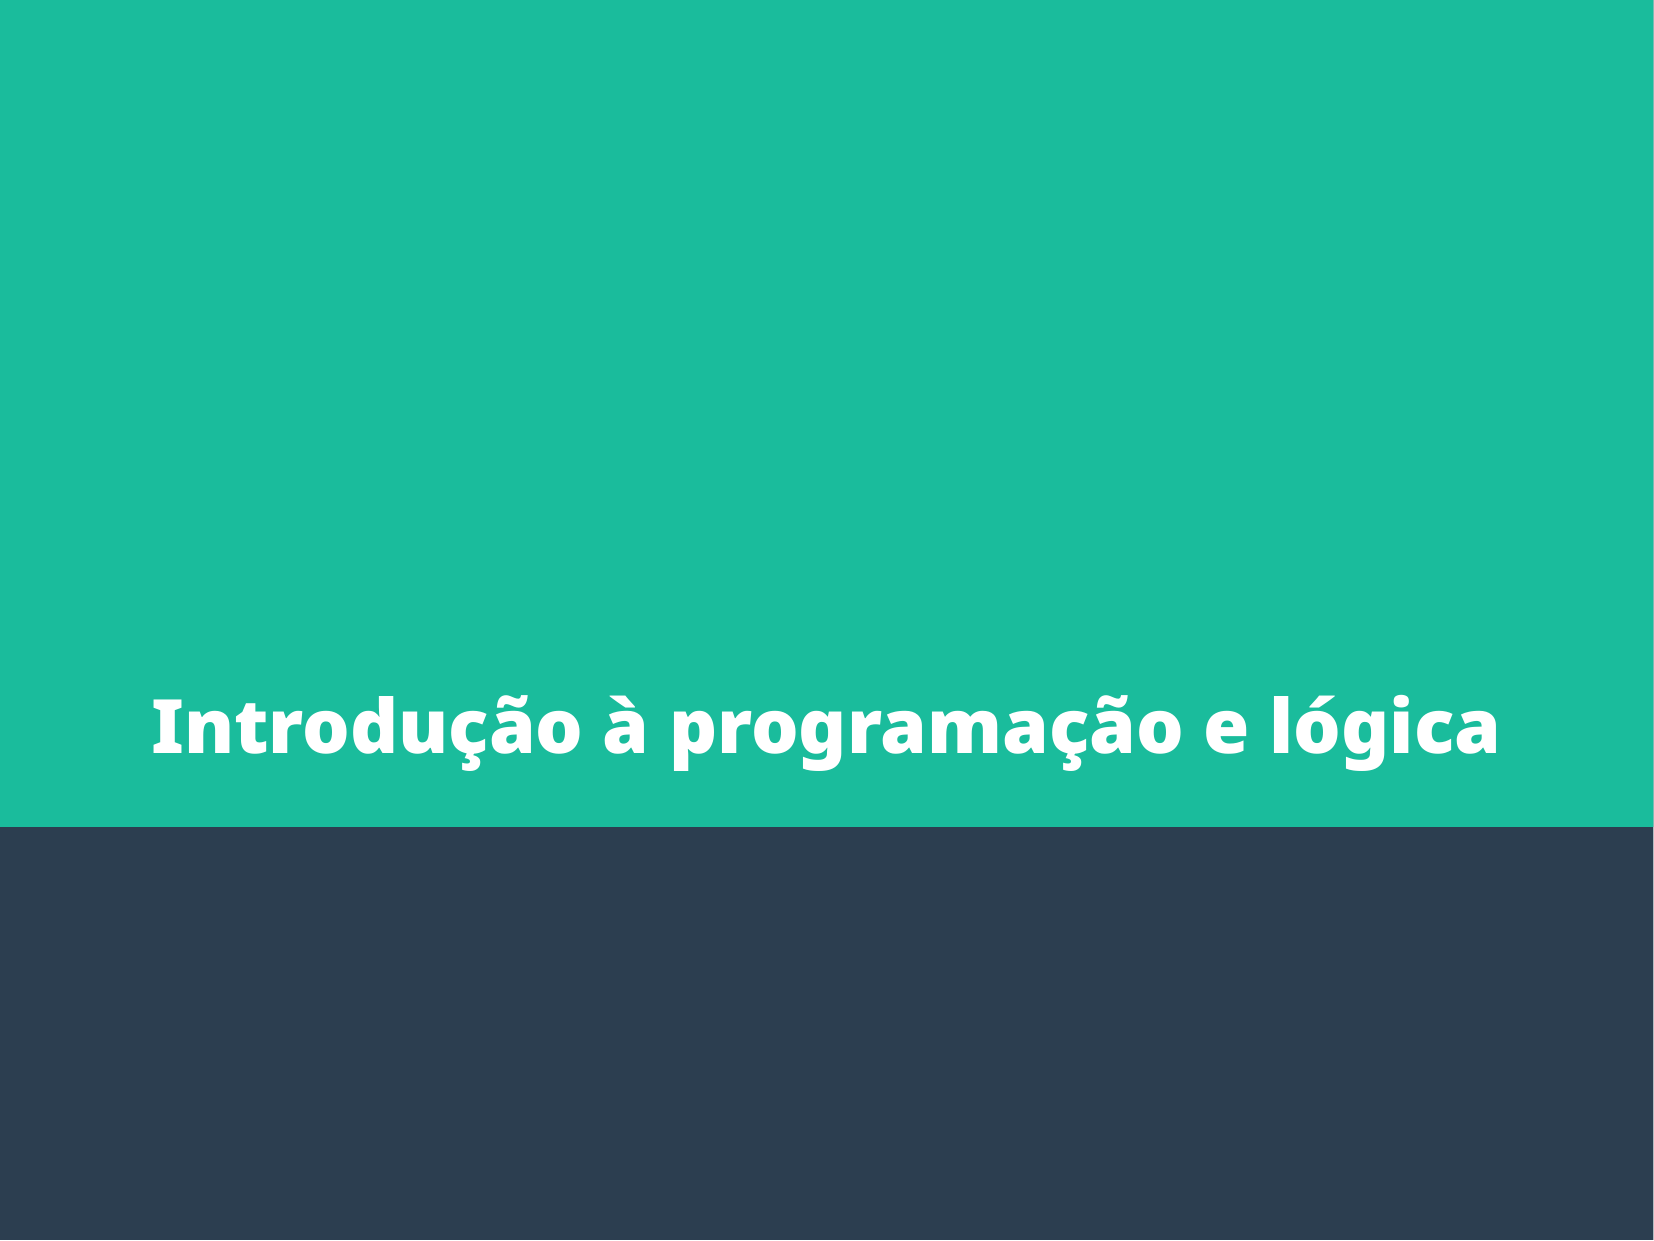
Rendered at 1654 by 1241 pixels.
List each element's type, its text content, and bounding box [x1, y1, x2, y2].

title Introdução à programação e lógica [59, 620, 1595, 778]
